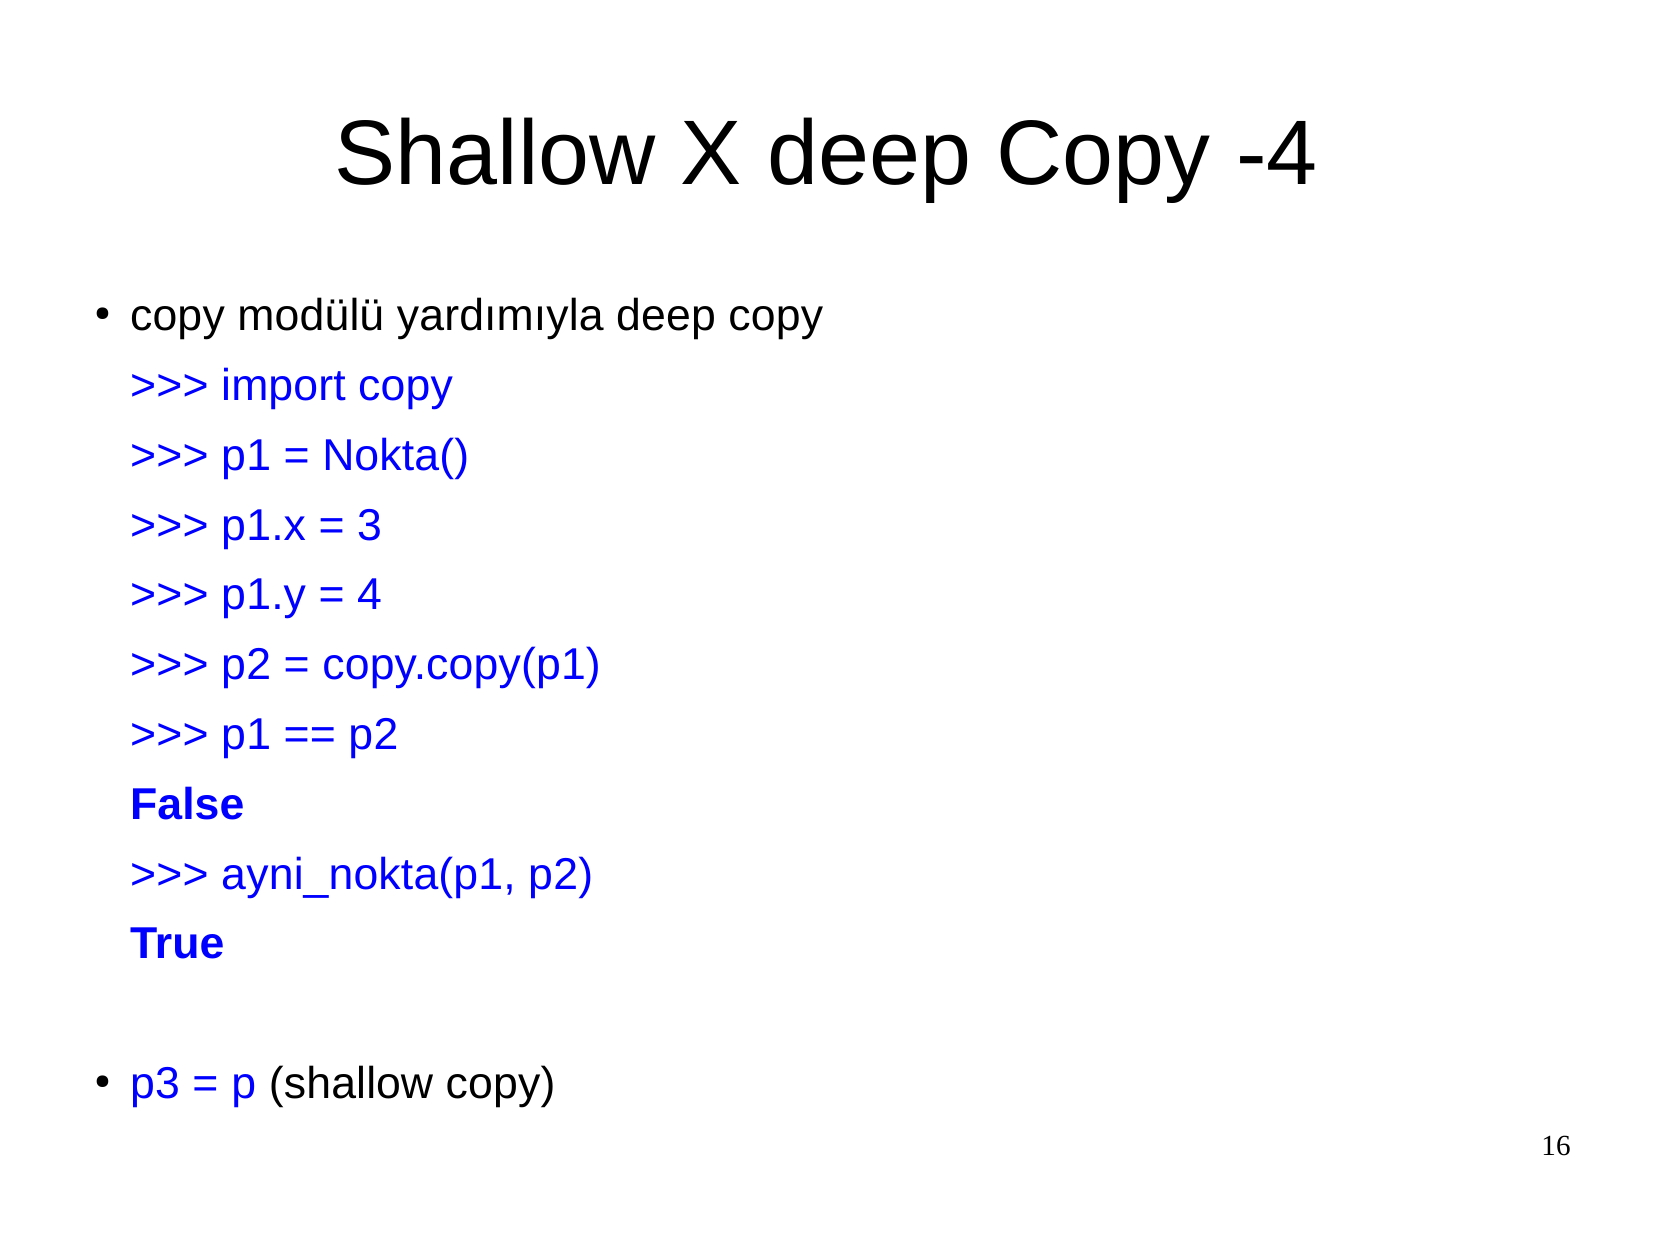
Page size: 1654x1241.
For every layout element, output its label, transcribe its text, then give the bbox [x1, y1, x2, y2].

list copy modülü yardımıyla deep copy >>> import copy >>> p1 = Nokta() >>> p1.x = 3 >>> p1.y = 4 >>> p2 = copy.copy(p1) >>> p1 == p2 False >>> ayni_nokta(p1, p2) True p3 = p (shallow copy) [82, 290, 1571, 1109]
title Shallow X deep Copy -4 [82, 56, 1571, 250]
